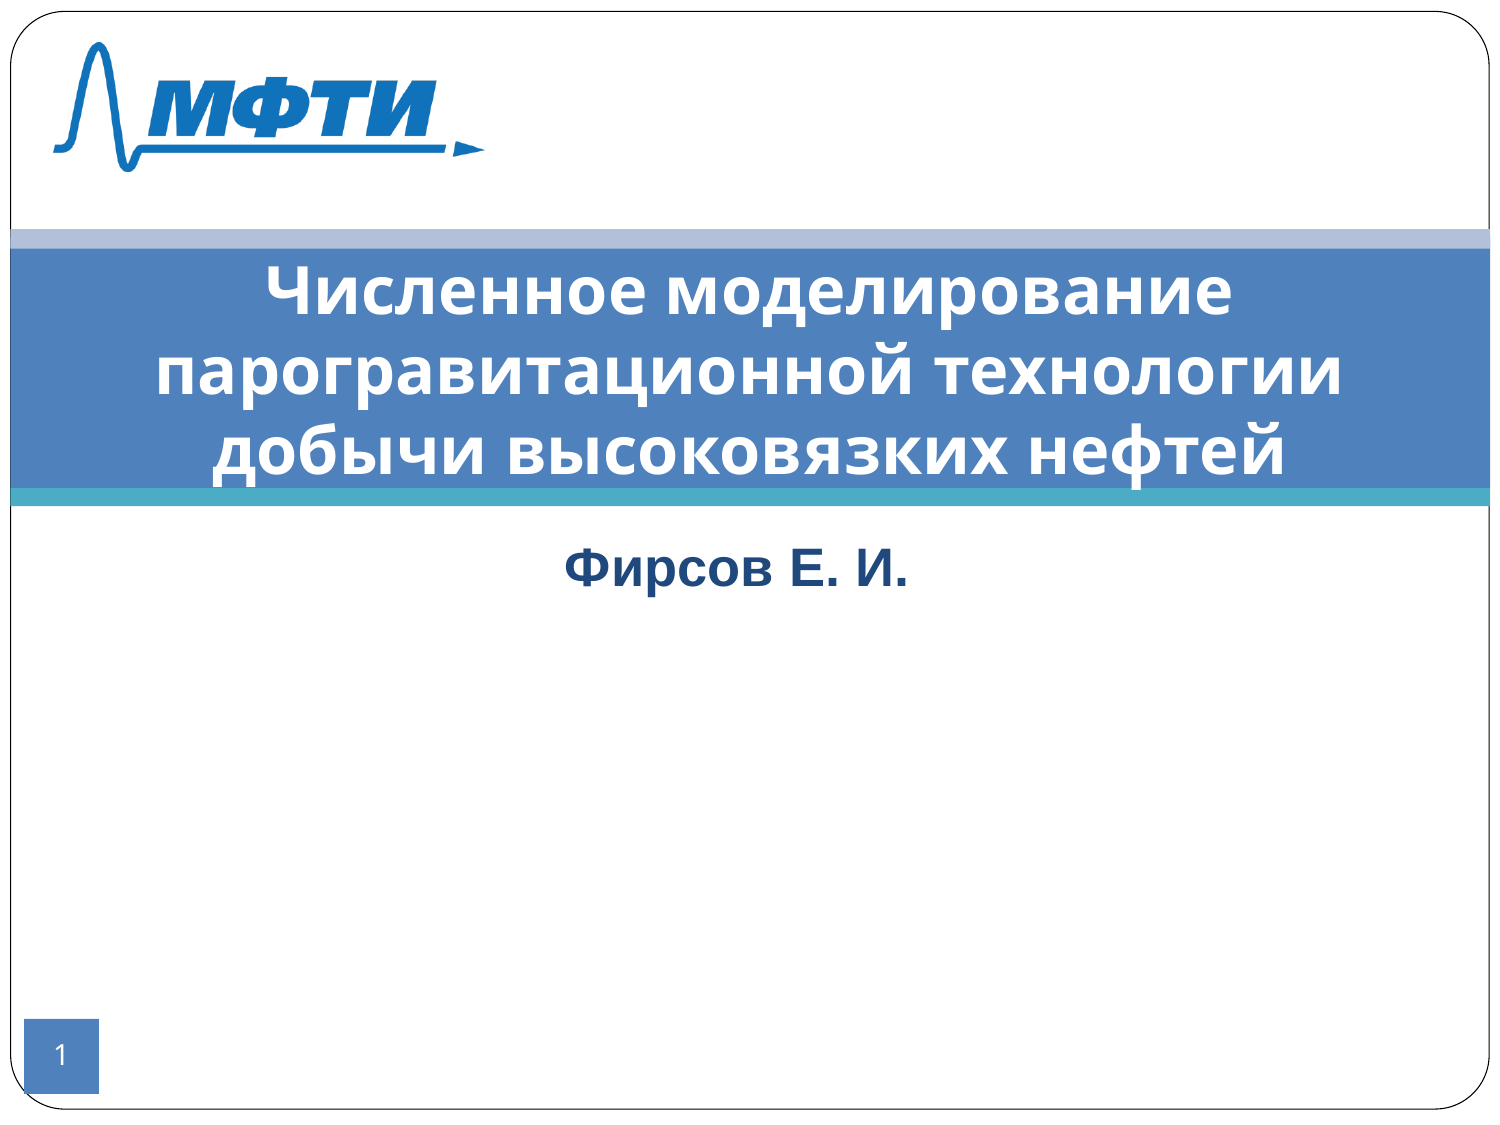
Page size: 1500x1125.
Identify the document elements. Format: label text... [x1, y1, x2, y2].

picture [53, 42, 485, 172]
text_box Численное моделирование парогравитационной технологии добычи высоковязких нефтей [75, 246, 1425, 488]
text_box <номер> [24, 1018, 99, 1094]
text_box Фирсов Е. И. [212, 524, 1263, 788]
